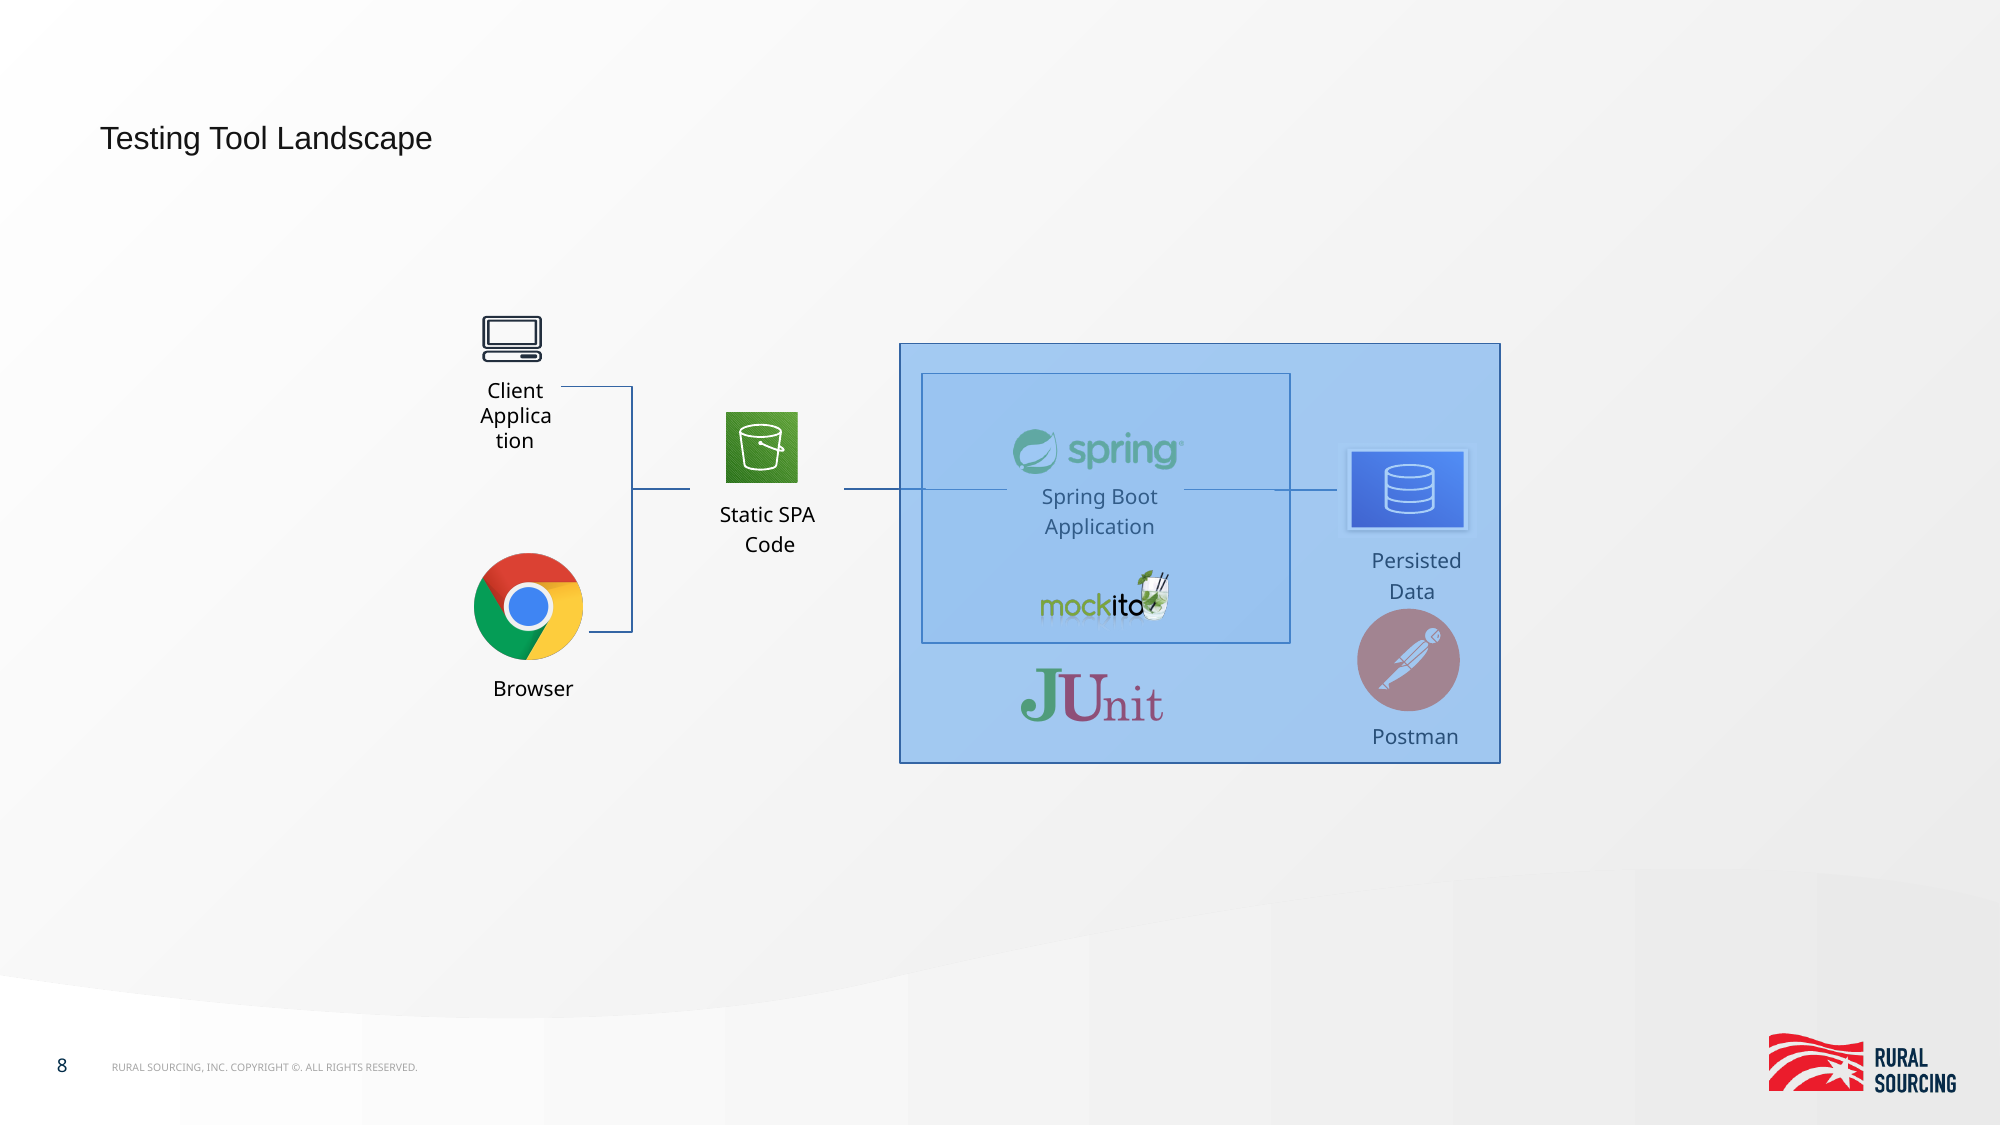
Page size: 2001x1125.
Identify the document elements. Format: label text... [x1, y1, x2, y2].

picture [1769, 1033, 1956, 1093]
picture [375, 193, 1652, 946]
title Testing Tool Landscape [99, 44, 1900, 233]
